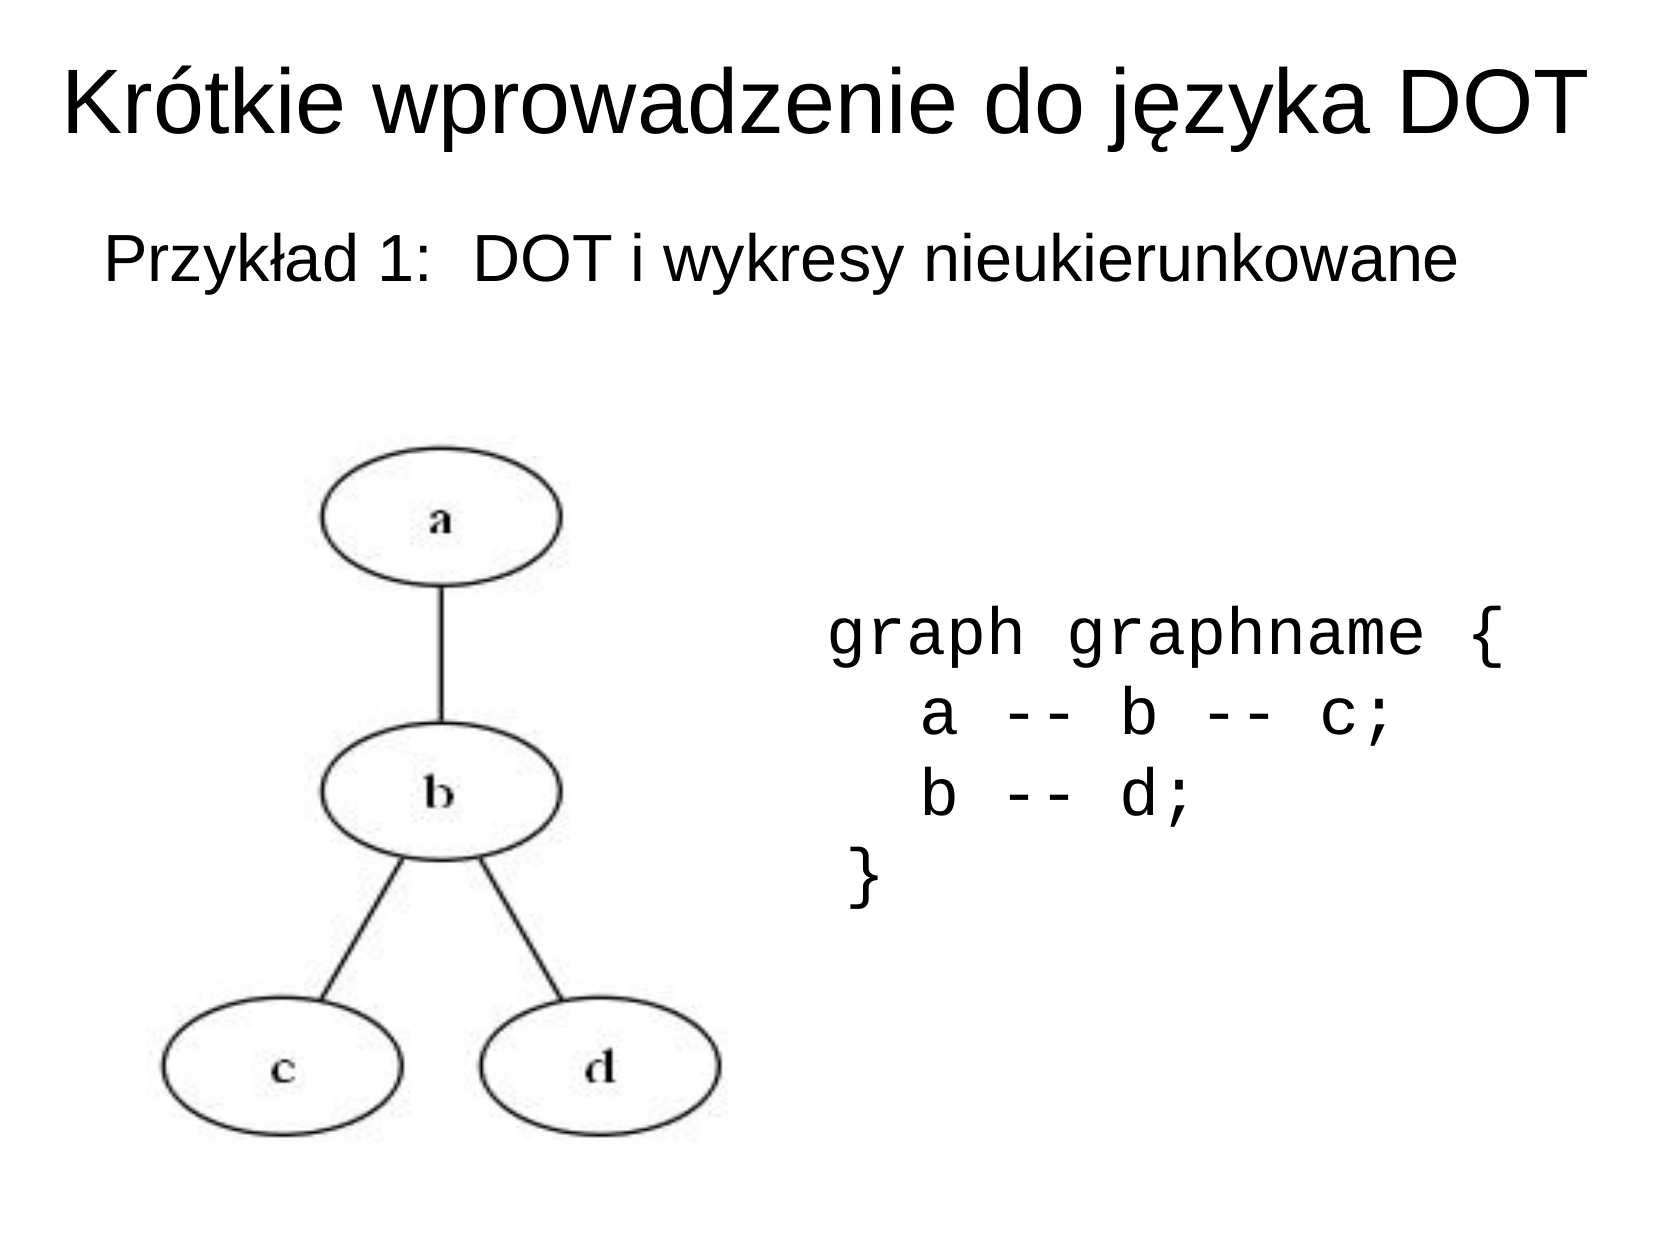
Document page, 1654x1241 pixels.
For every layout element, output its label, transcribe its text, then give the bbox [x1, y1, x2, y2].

text_box Przykład 1: DOT i wykresy nieukierunkowane [29, 220, 1625, 296]
picture [147, 434, 739, 1152]
title Krótkie wprowadzenie do języka DOT [29, 50, 1625, 220]
subtitle graph graphname { a -- b -- c; b -- d; } [826, 413, 1571, 1102]
